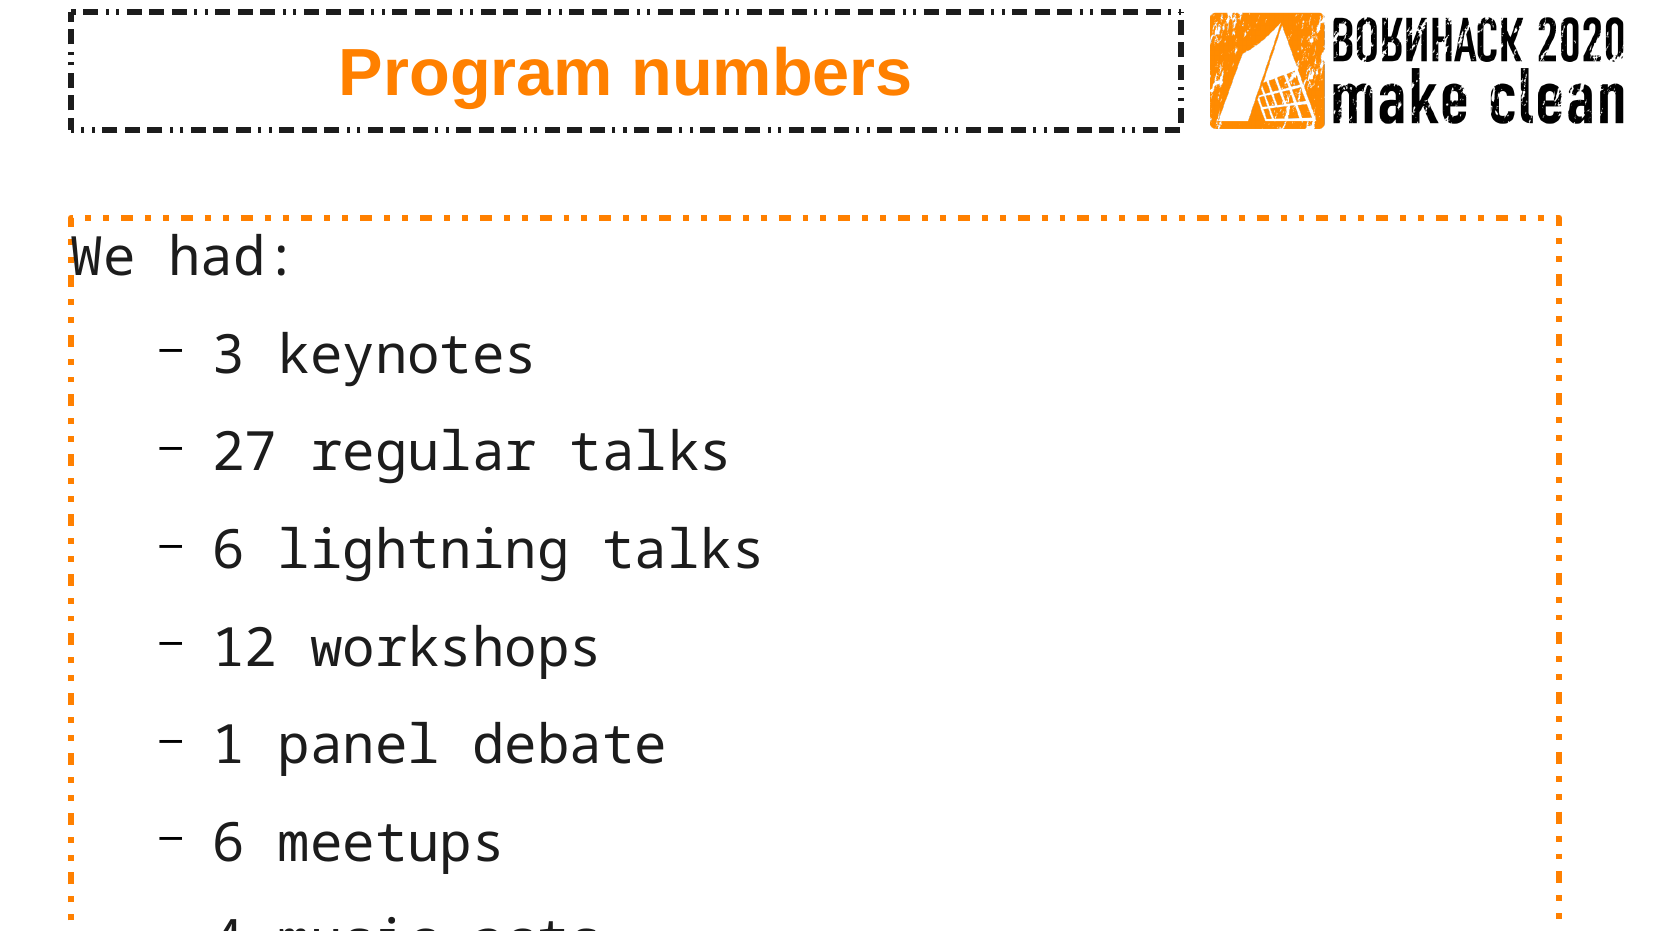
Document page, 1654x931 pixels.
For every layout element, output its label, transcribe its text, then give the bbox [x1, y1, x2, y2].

subtitle We had: 3 keynotes 27 regular talks 6 lightning talks 12 workshops 1 panel debate 6 meetups 4 music acts 5 recreational events [70, 217, 1560, 900]
picture [1210, 11, 1654, 130]
title Program numbers [70, 11, 1182, 130]
